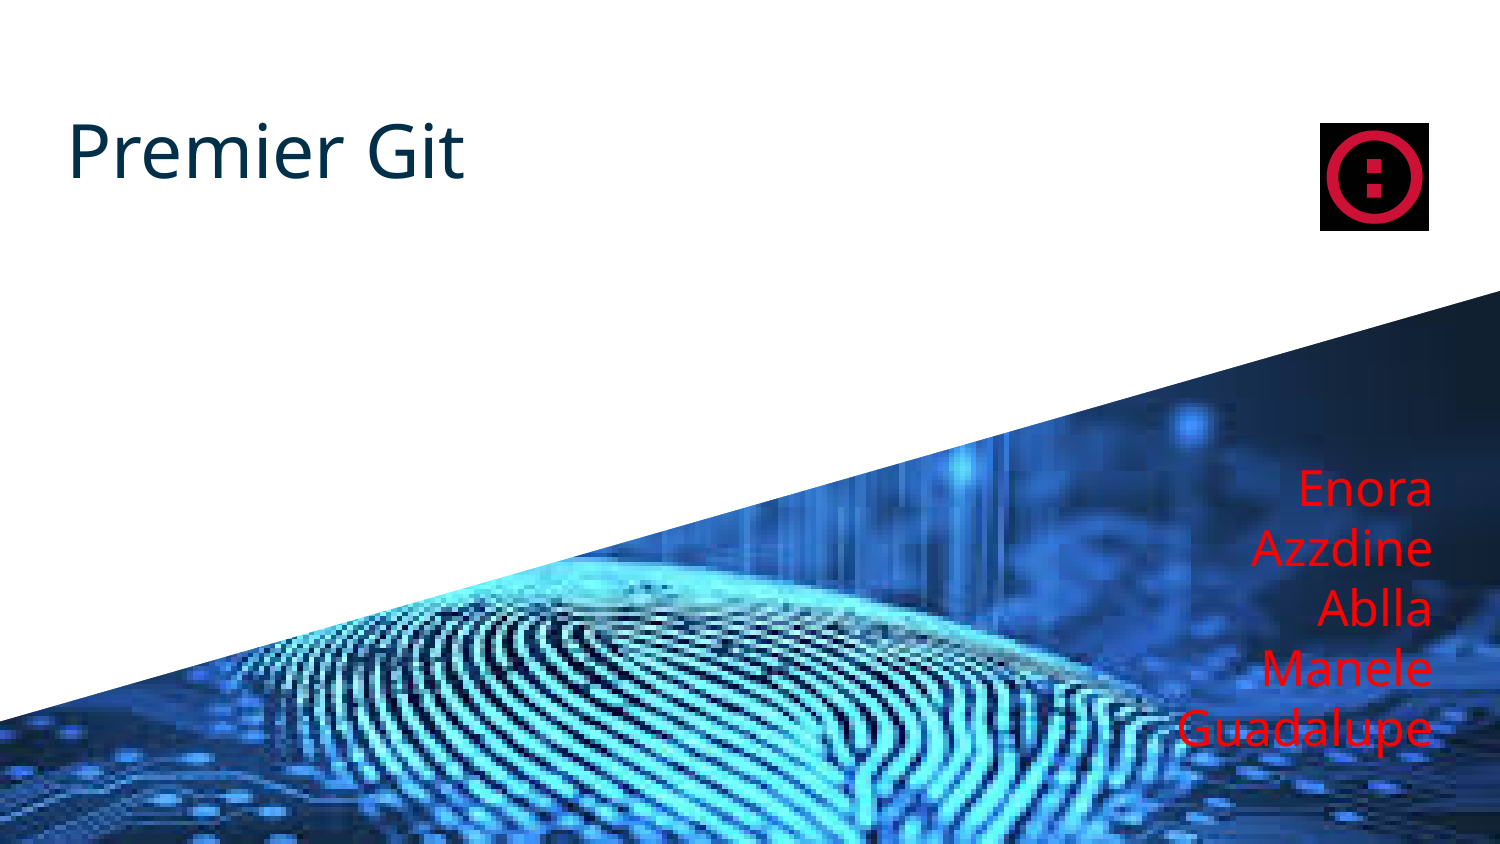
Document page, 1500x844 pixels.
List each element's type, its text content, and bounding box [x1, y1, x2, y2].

picture [1320, 123, 1429, 231]
picture [0, 292, 1500, 844]
subtitle Enora Azzdine Ablla Manele Guadalupe [1134, 441, 1449, 798]
title Premier Git [51, 88, 1449, 299]
